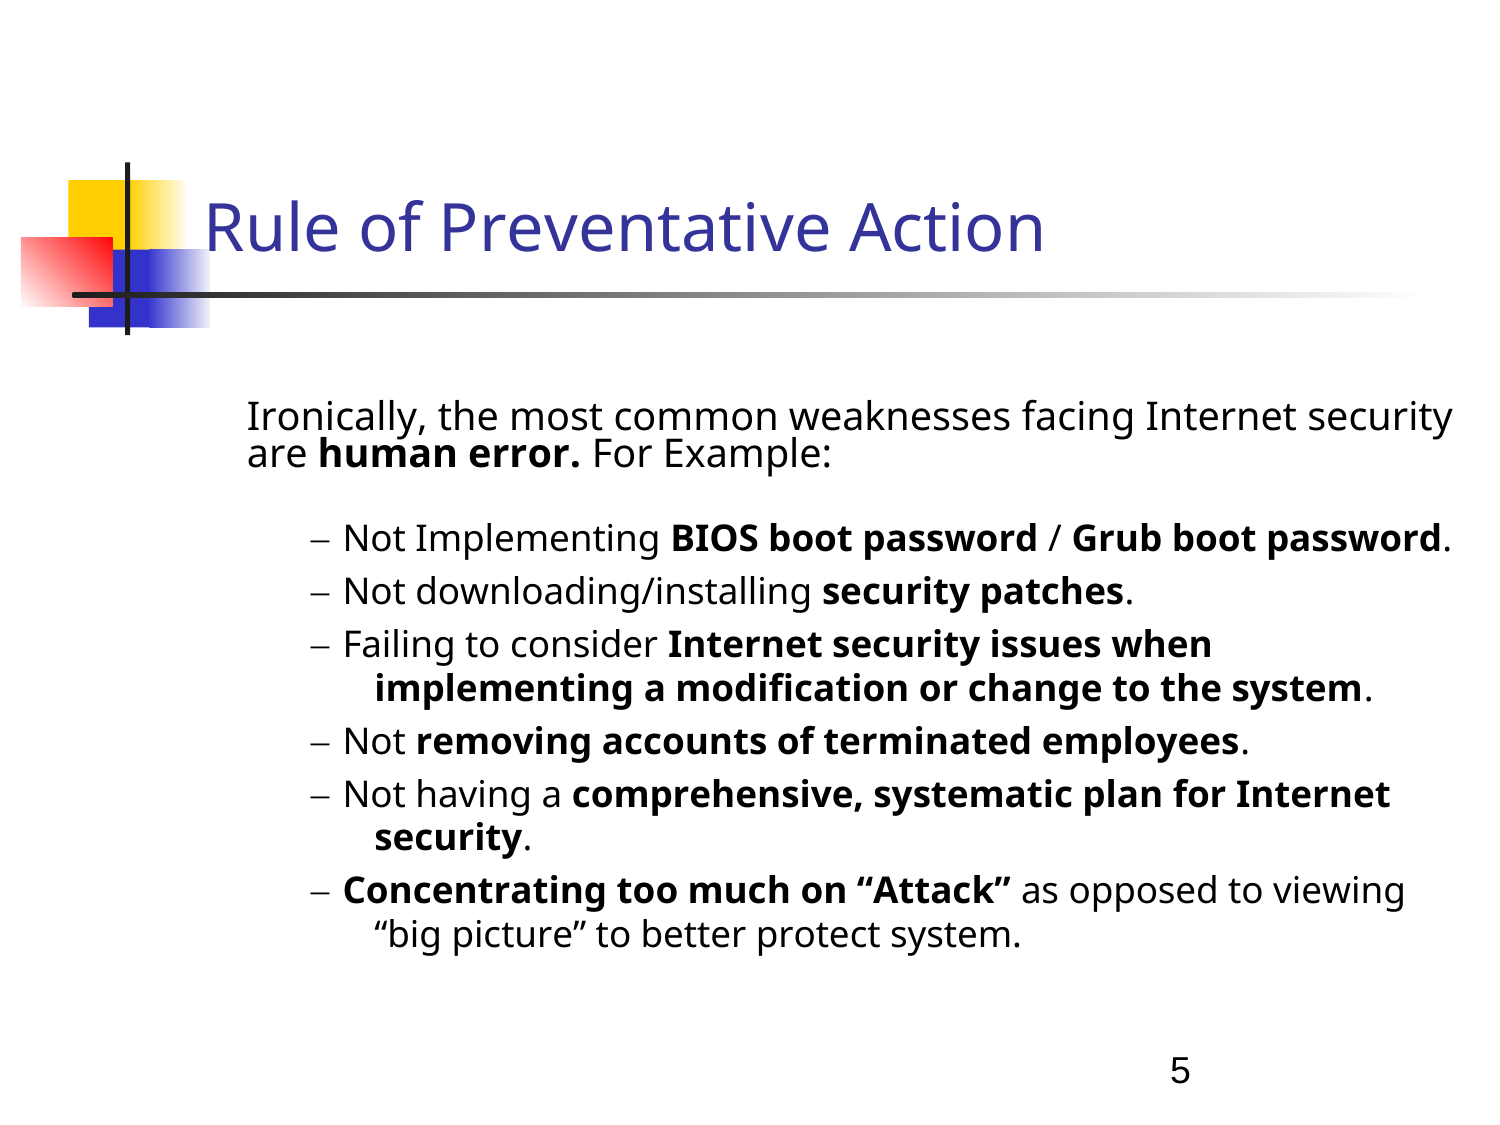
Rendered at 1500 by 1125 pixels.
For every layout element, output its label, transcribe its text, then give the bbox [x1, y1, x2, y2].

title Rule of Preventative Action [188, 35, 1468, 276]
list Ironically, the most common weaknesses facing Internet security are human error. For Example: Not Implementing BIOS boot password / Grub boot password. Not downloading/installing security patches. Failing to consider Internet security issues when implementing a modification or change to the system. Not removing accounts of terminated employees. Not having a comprehensive, systematic plan for Internet security. Concentrating too much on “Attack” as opposed to viewing “big picture” to better protect system. [193, 331, 1469, 1007]
